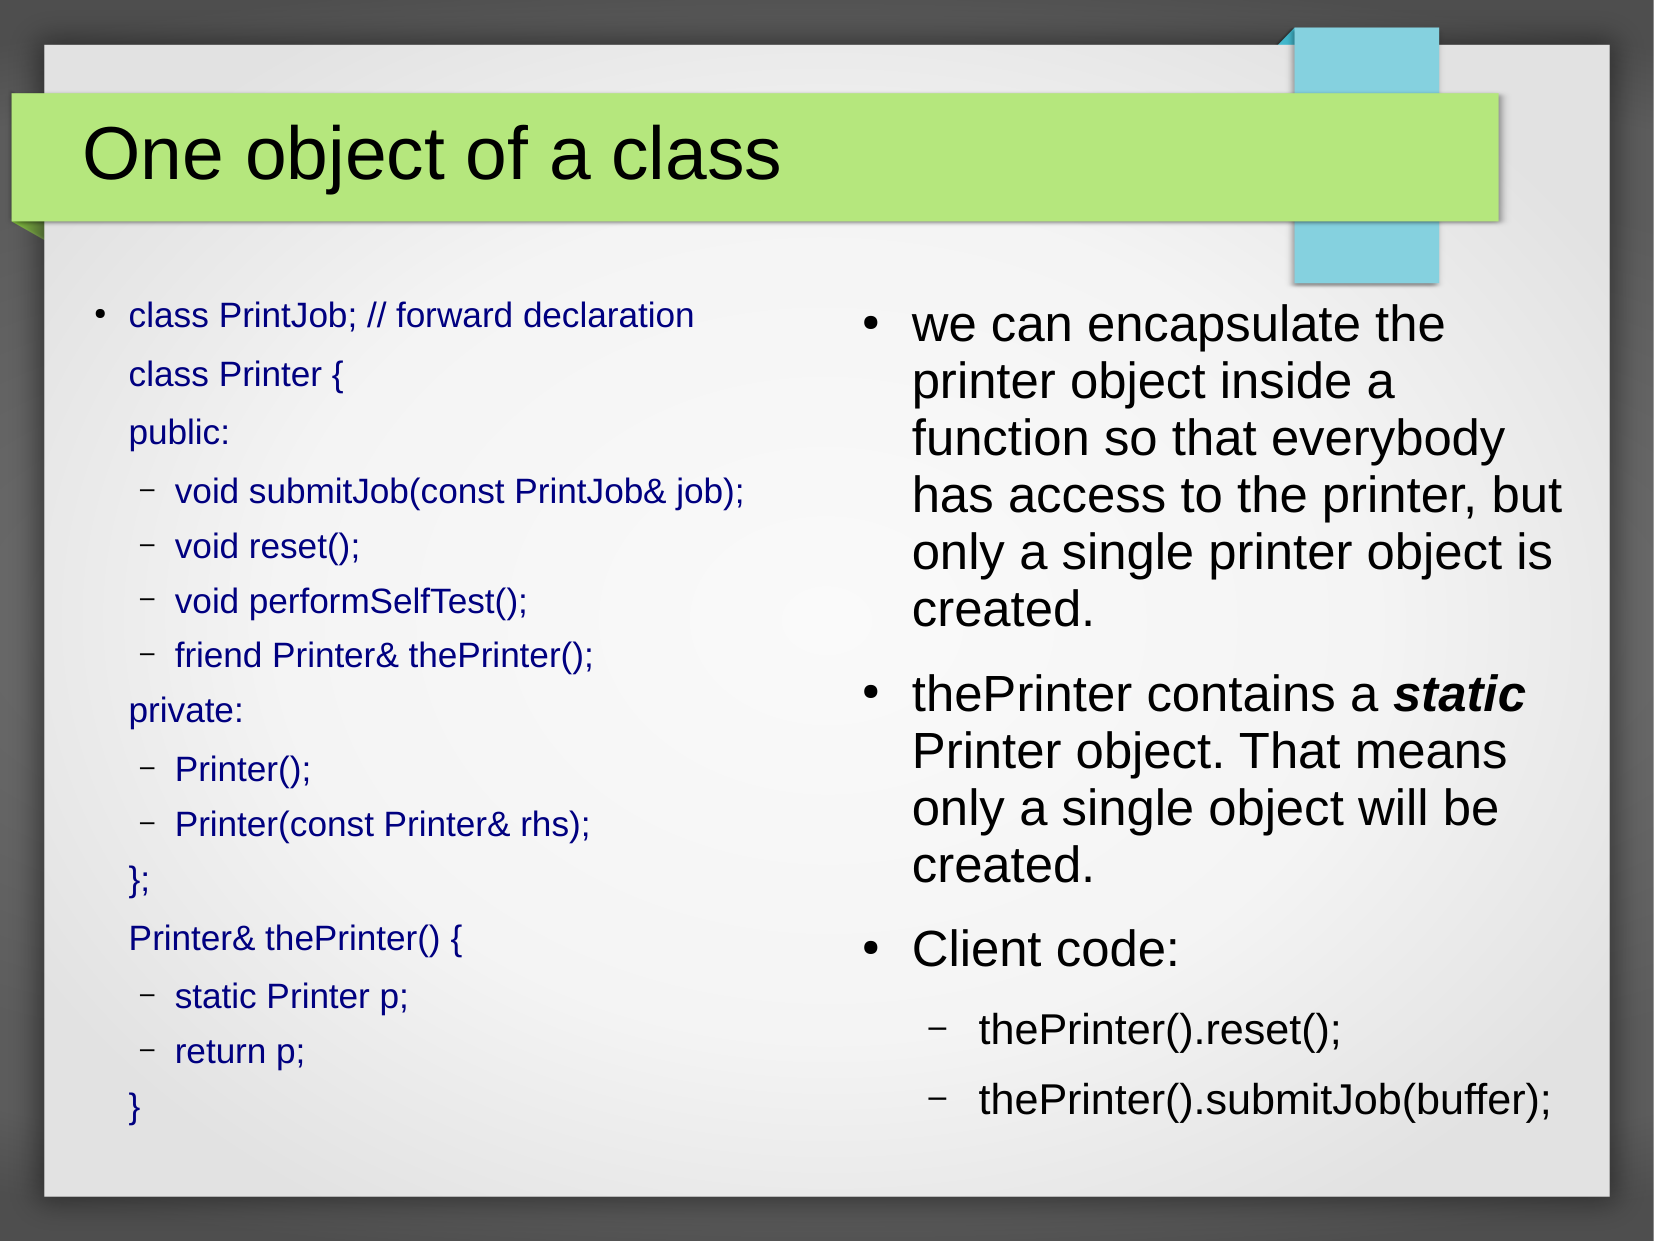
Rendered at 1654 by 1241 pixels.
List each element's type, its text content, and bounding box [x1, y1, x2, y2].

list we can encapsulate the printer object inside a function so that everybody has access to the printer, but only a single printer object is created. thePrinter contains a static Printer object. That means only a single object will be created. Client code: thePrinter().reset(); thePrinter().submitJob(buffer); [845, 295, 1572, 1130]
picture [0, 0, 1654, 1241]
list class PrintJob; // forward declaration class Printer { public: void submitJob(const PrintJob& job); void reset(); void performSelfTest(); friend Printer& thePrinter(); private: Printer(); Printer(const Printer& rhs); }; Printer& thePrinter() { static Printer p; return p; } [82, 295, 809, 1130]
title One object of a class [82, 94, 1264, 213]
